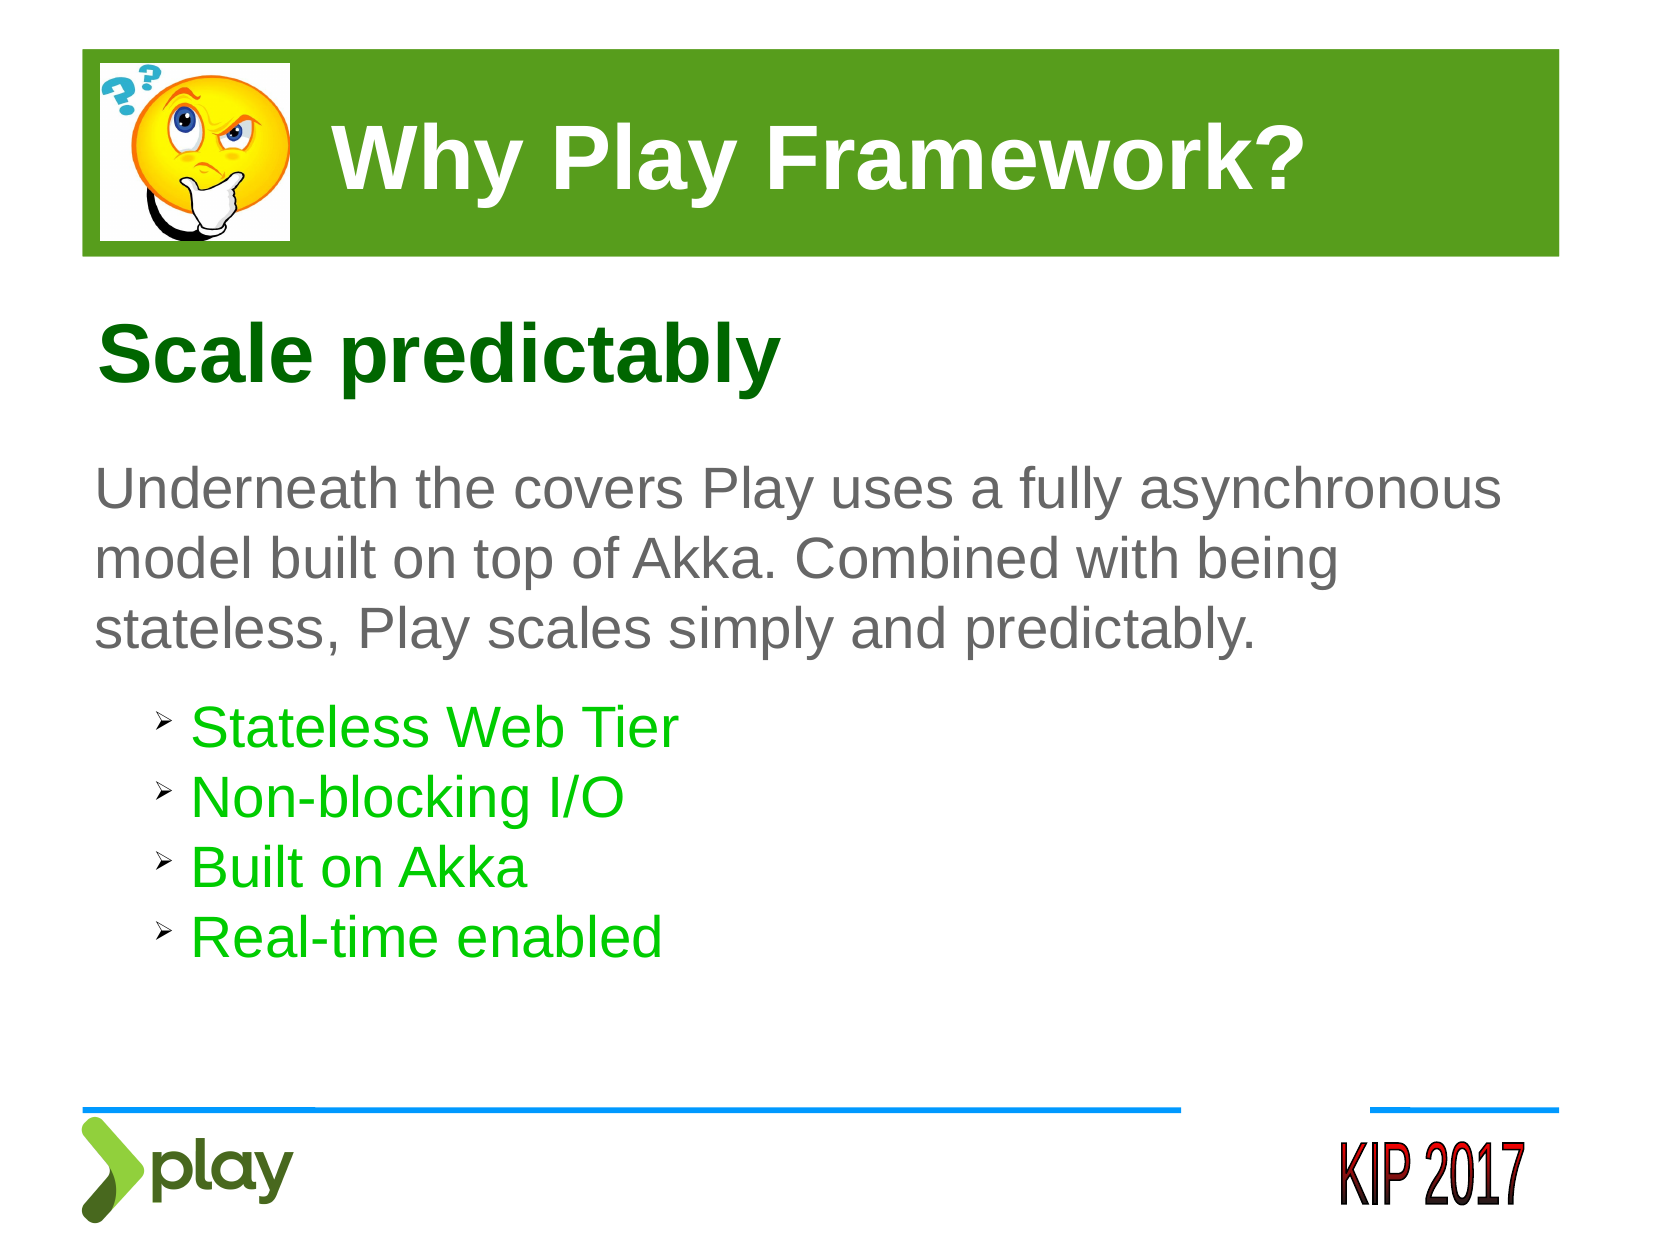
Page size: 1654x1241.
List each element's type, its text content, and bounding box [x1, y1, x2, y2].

subtitle Underneath the covers Play uses a fully asynchronous model built on top of Akka. Combined with being stateless, Play scales simply and predictably. Stateless Web Tier Non-blocking I/O Built on Akka Real-time enabled [94, 426, 1548, 1124]
text_box Scale predictably [82, 299, 1560, 426]
title Why Play Framework? [82, 49, 1560, 257]
picture [68, 1111, 302, 1229]
picture [100, 63, 290, 241]
